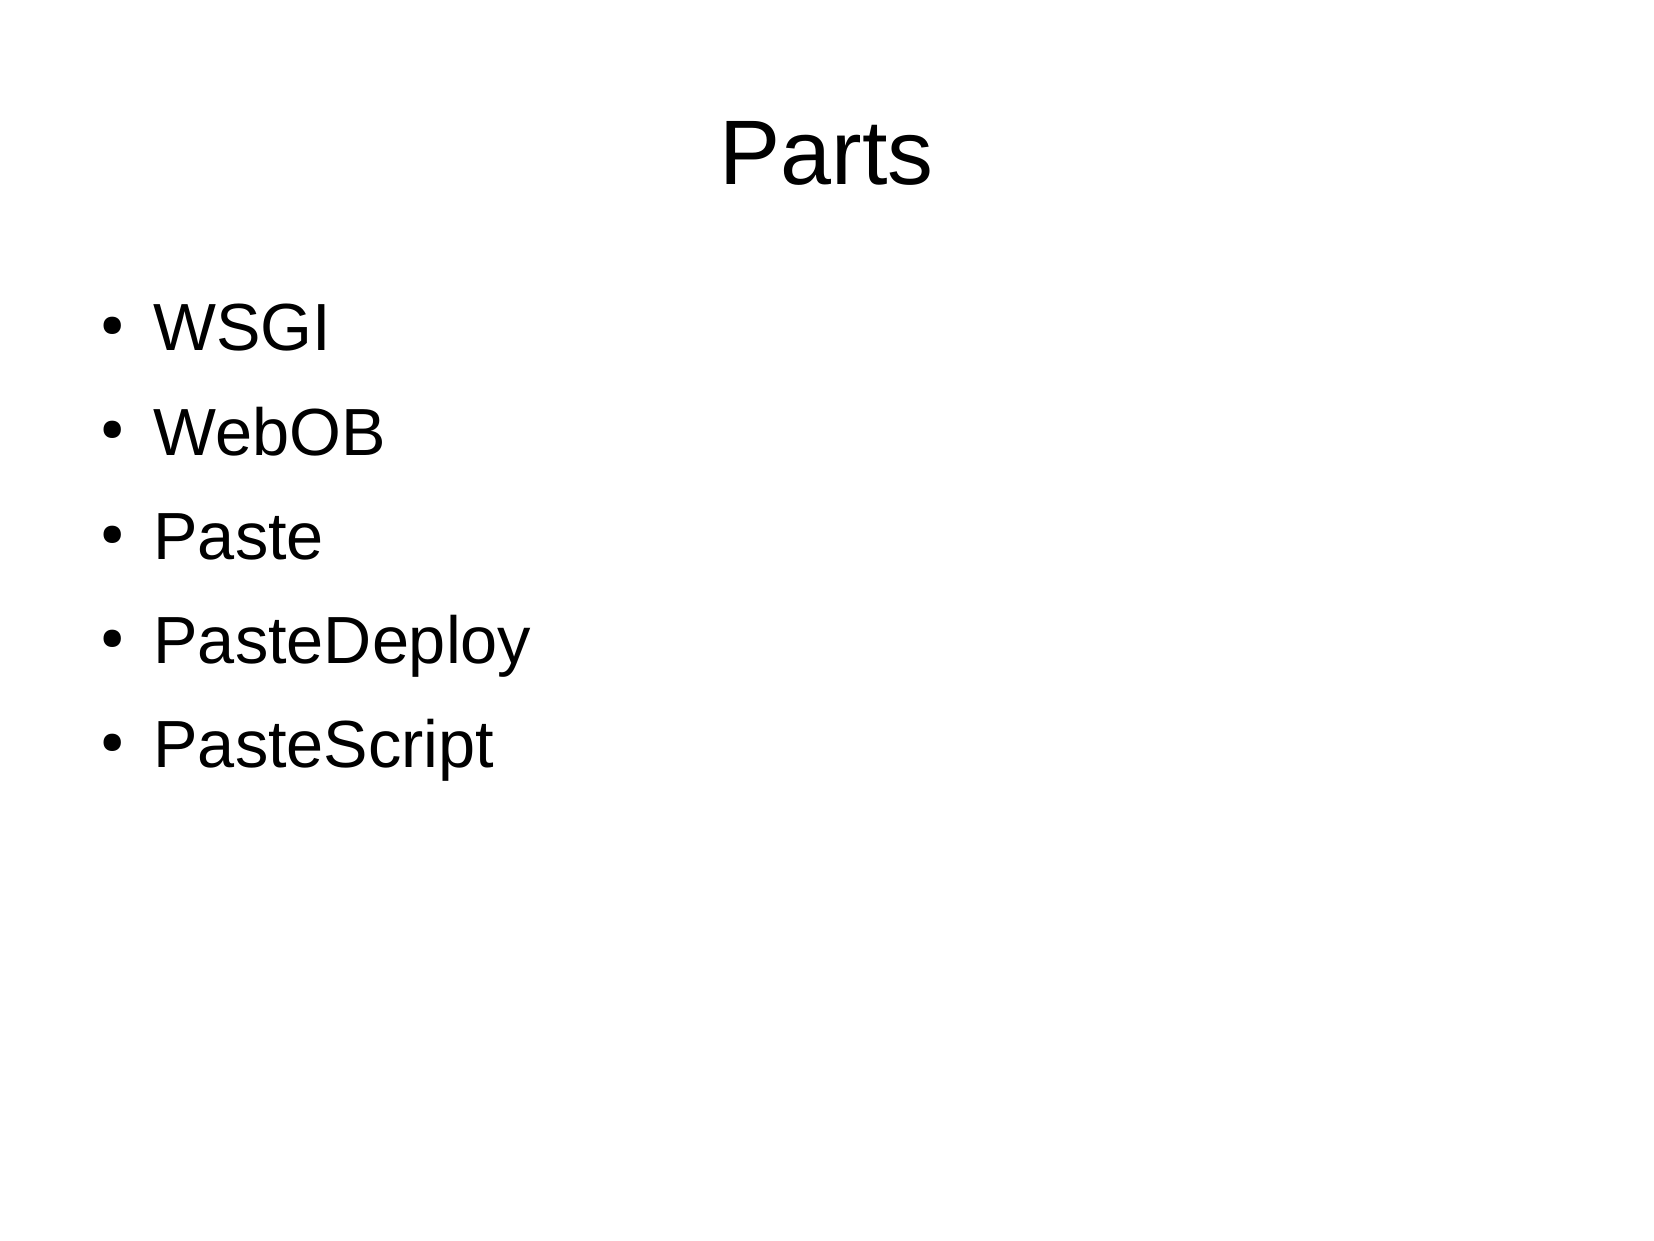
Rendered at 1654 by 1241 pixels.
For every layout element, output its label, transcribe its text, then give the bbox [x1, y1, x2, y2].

title Parts [82, 49, 1571, 257]
list WSGI WebOB Paste PasteDeploy PasteScript [82, 290, 1571, 1109]
